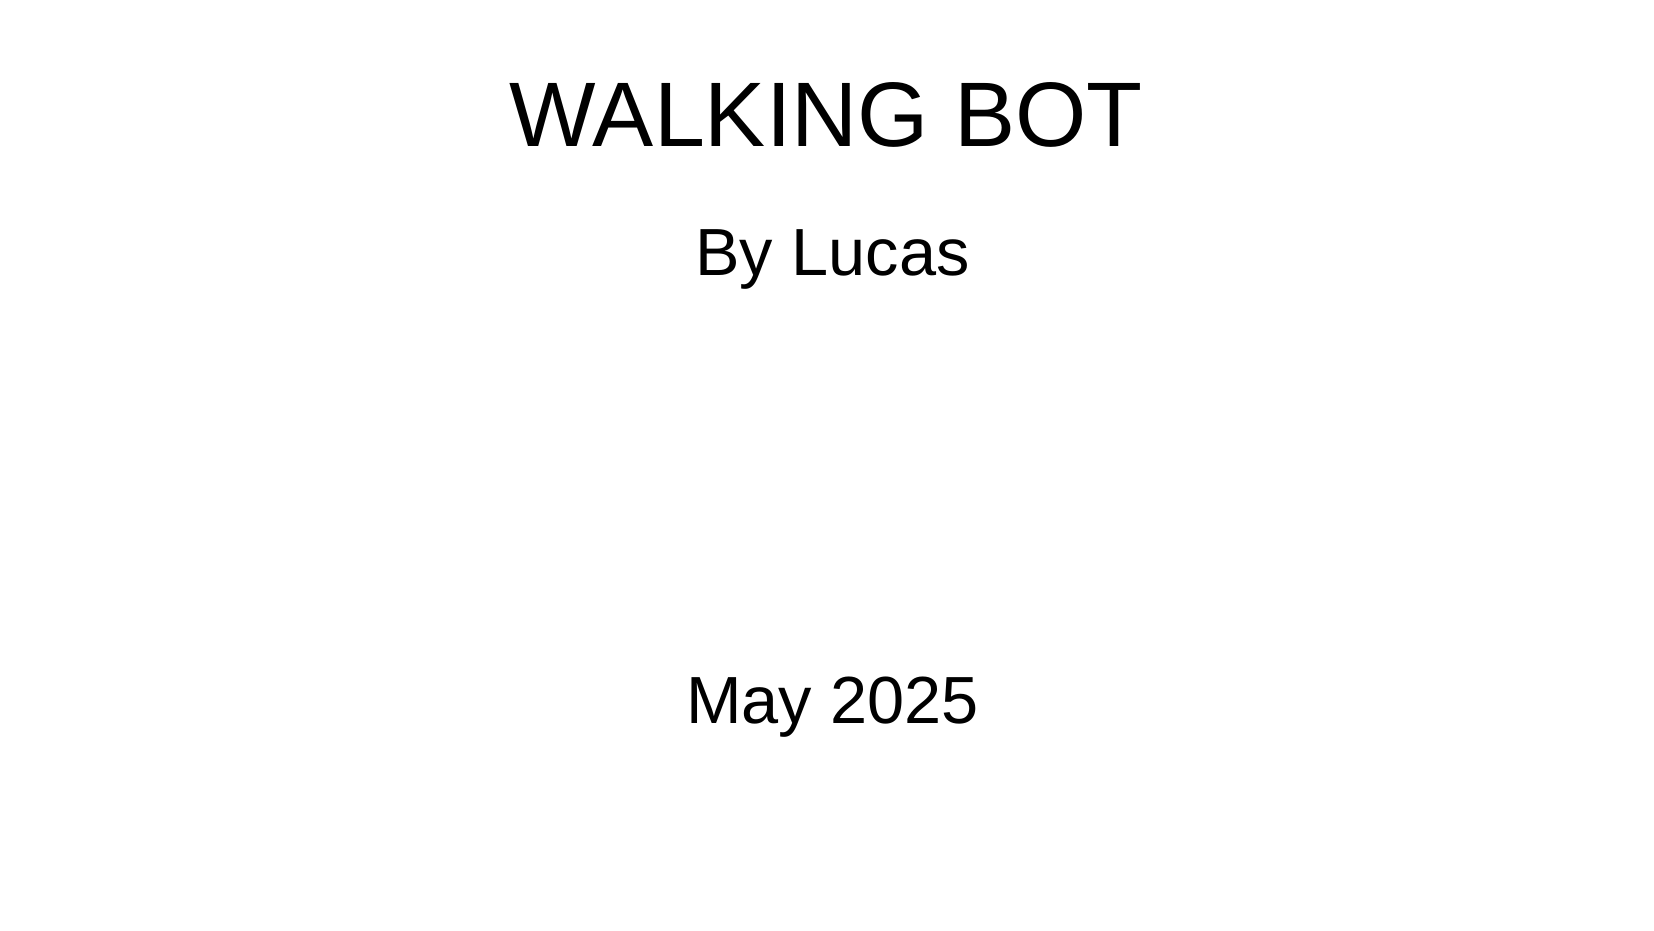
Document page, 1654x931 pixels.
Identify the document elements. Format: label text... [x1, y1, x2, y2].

title WALKING BOT [82, 37, 1571, 193]
subtitle By Lucas May 2025 [88, 206, 1577, 747]
